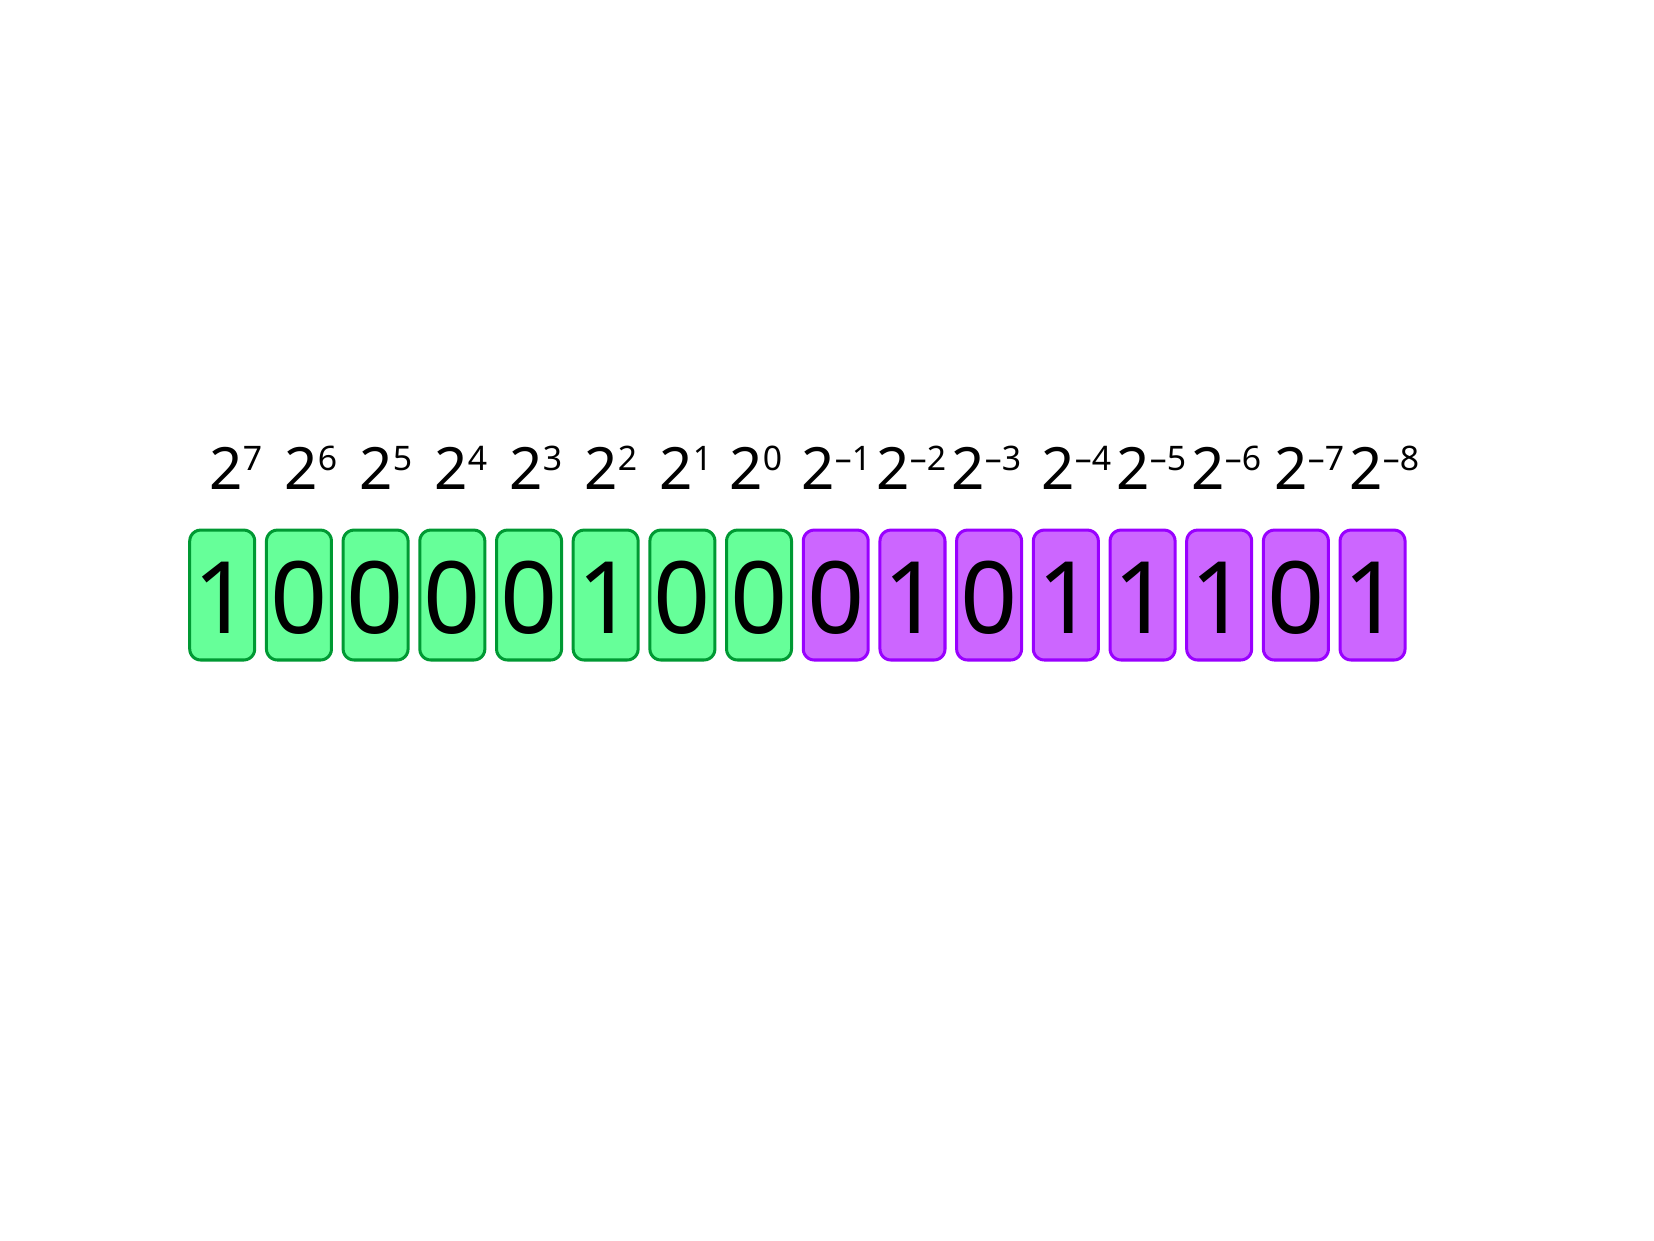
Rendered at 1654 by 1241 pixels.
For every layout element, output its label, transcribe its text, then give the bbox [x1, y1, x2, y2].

text_box 2–1 [787, 420, 862, 512]
text_box 1 [573, 530, 639, 661]
text_box 2–7 [1260, 420, 1335, 513]
text_box 20 [714, 420, 811, 571]
text_box 0 [266, 530, 332, 661]
text_box 1 [879, 530, 946, 661]
text_box 2–5 [1102, 420, 1177, 513]
text_box 0 [726, 571, 792, 661]
text_box 2–4 [1027, 420, 1102, 512]
text_box 0 [496, 530, 562, 661]
text_box 2–2 [862, 420, 937, 512]
text_box 21 [661, 420, 736, 512]
text_box 1 [1340, 530, 1406, 661]
text_box 27 [195, 420, 661, 512]
text_box 1 [1186, 530, 1252, 661]
text_box 0 [1263, 530, 1329, 661]
text_box 1 [1033, 530, 1099, 661]
text_box 2–3 [937, 420, 1027, 512]
text_box 0 [649, 530, 715, 661]
text_box 0 [419, 530, 485, 661]
text_box 0 [956, 530, 1022, 661]
text_box 1 [1110, 530, 1176, 661]
text_box 2–6 [1177, 420, 1260, 513]
text_box 0 [343, 530, 409, 661]
text_box 0 [744, 571, 773, 626]
text_box 1 [189, 530, 255, 661]
text_box 2–8 [1335, 420, 1448, 513]
text_box 0 [803, 530, 869, 661]
